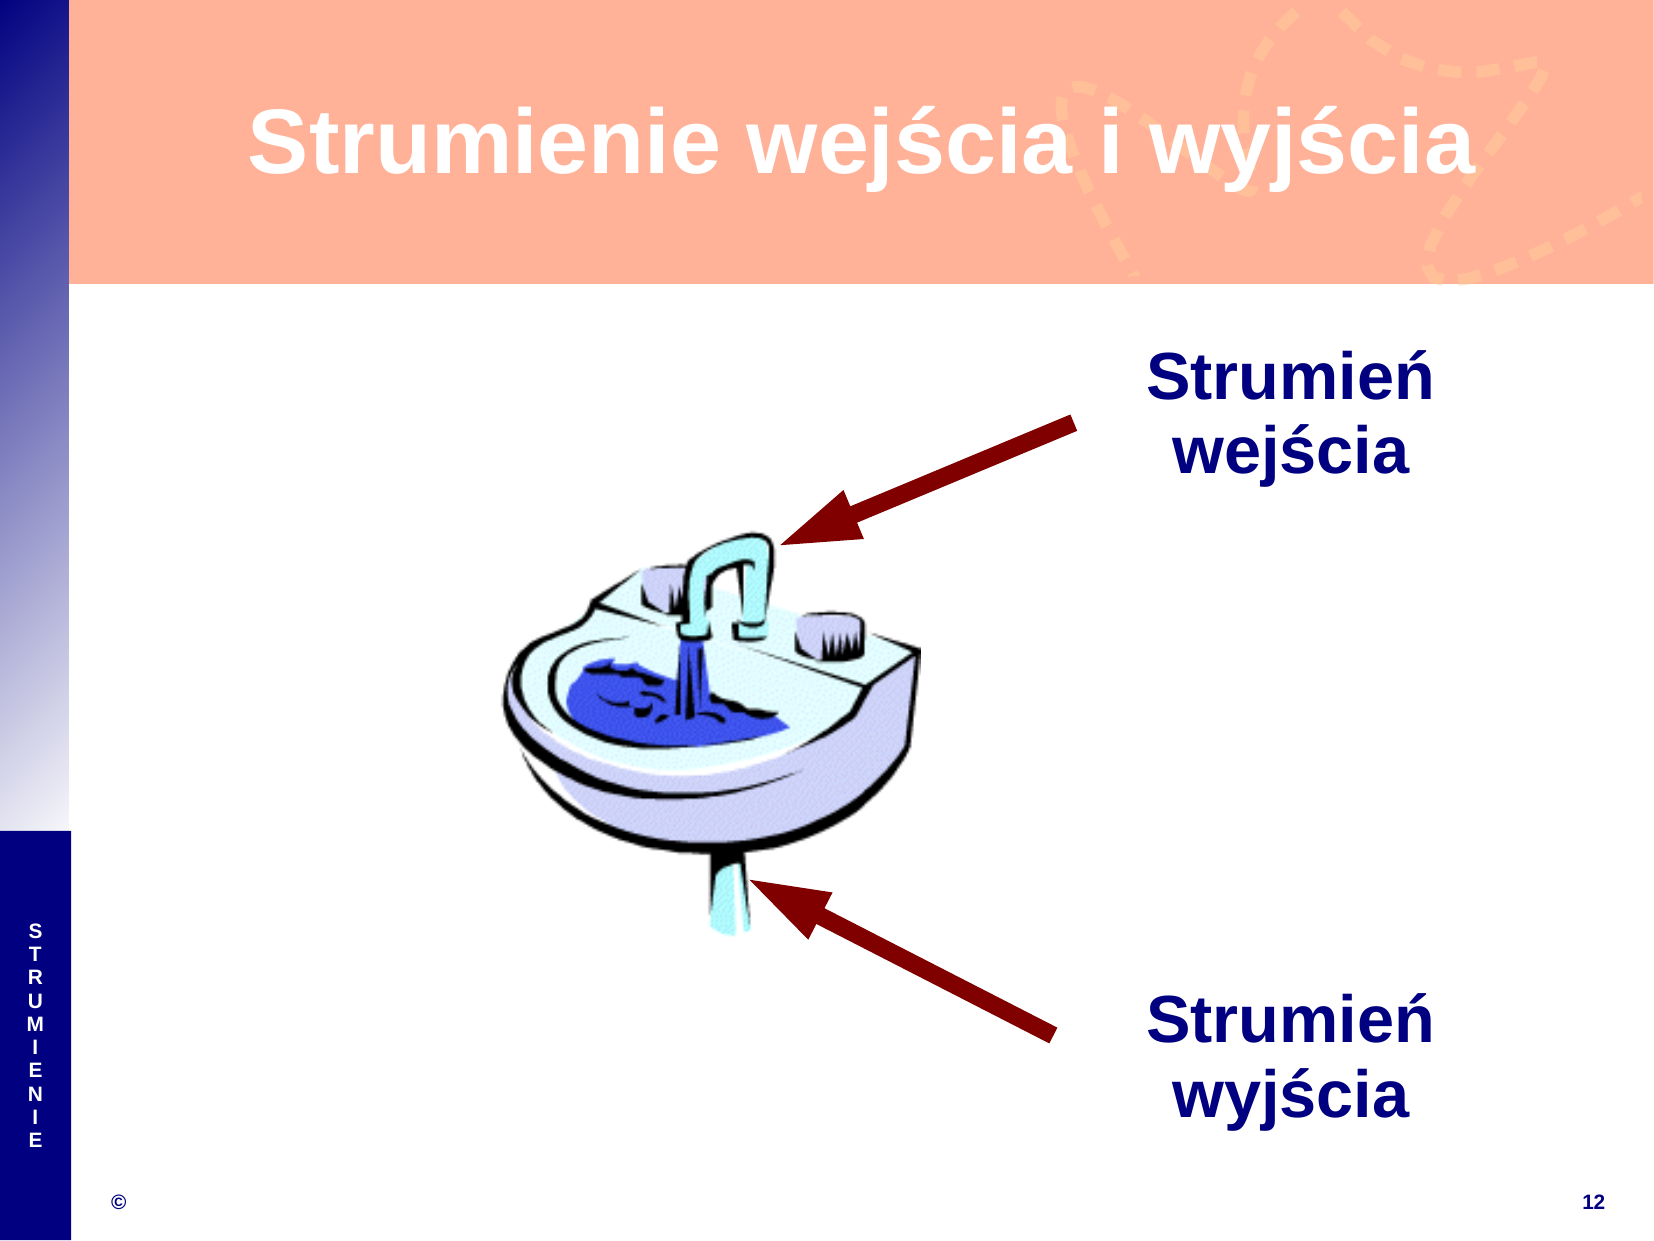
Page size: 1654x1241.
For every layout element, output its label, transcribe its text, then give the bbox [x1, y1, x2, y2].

text_box S T R U M I E N I E [0, 830, 71, 1241]
title Strumienie wejścia i wyjścia [70, 37, 1654, 246]
text_box Strumień wyjścia [1027, 982, 1554, 1132]
picture [474, 506, 921, 953]
text_box Strumień wejścia [1027, 338, 1554, 489]
